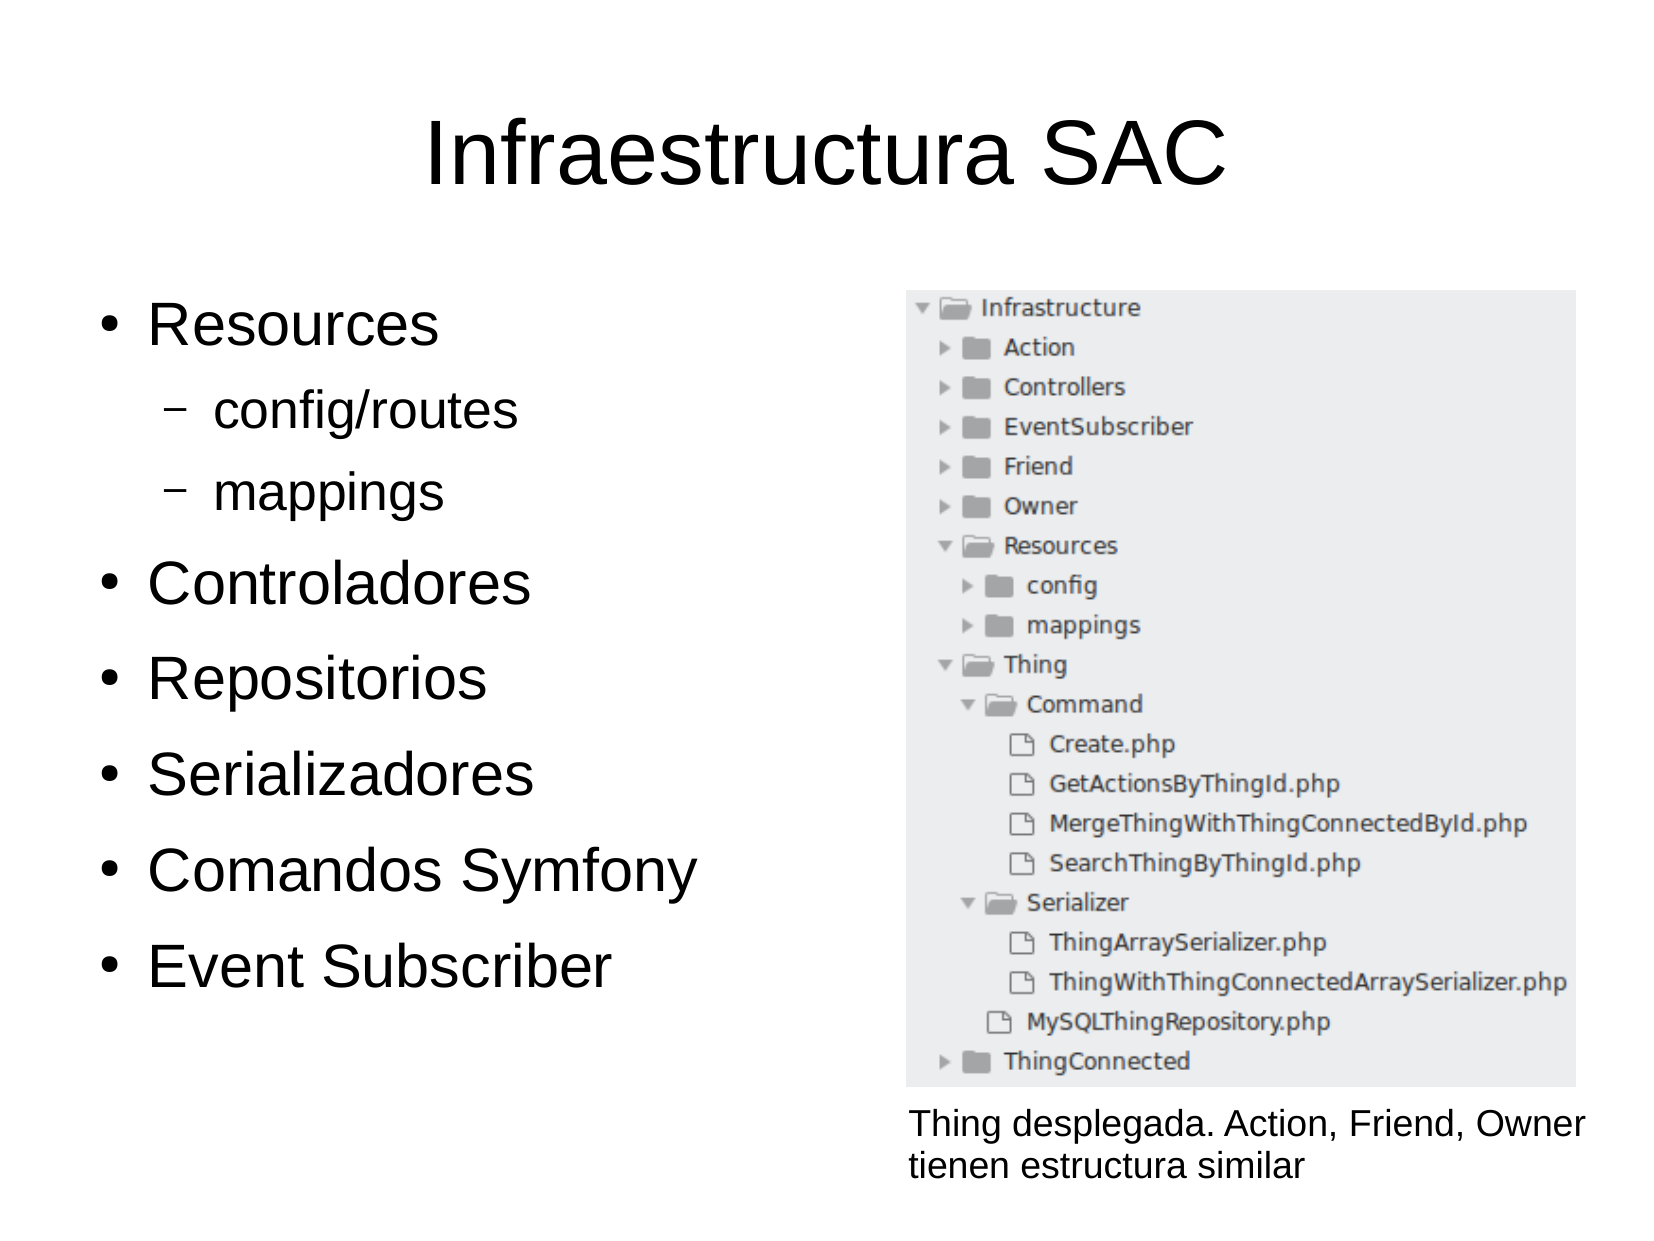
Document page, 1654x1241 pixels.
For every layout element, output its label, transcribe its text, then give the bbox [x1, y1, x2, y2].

title Infraestructura SAC [82, 49, 1571, 257]
list Resources config/routes mappings Controladores Repositorios Serializadores Comandos Symfony Event Subscriber [82, 290, 809, 1010]
picture [906, 290, 1576, 1087]
text_box Thing desplegada. Action, Friend, Owner tienen estructura similar [893, 1095, 1636, 1201]
